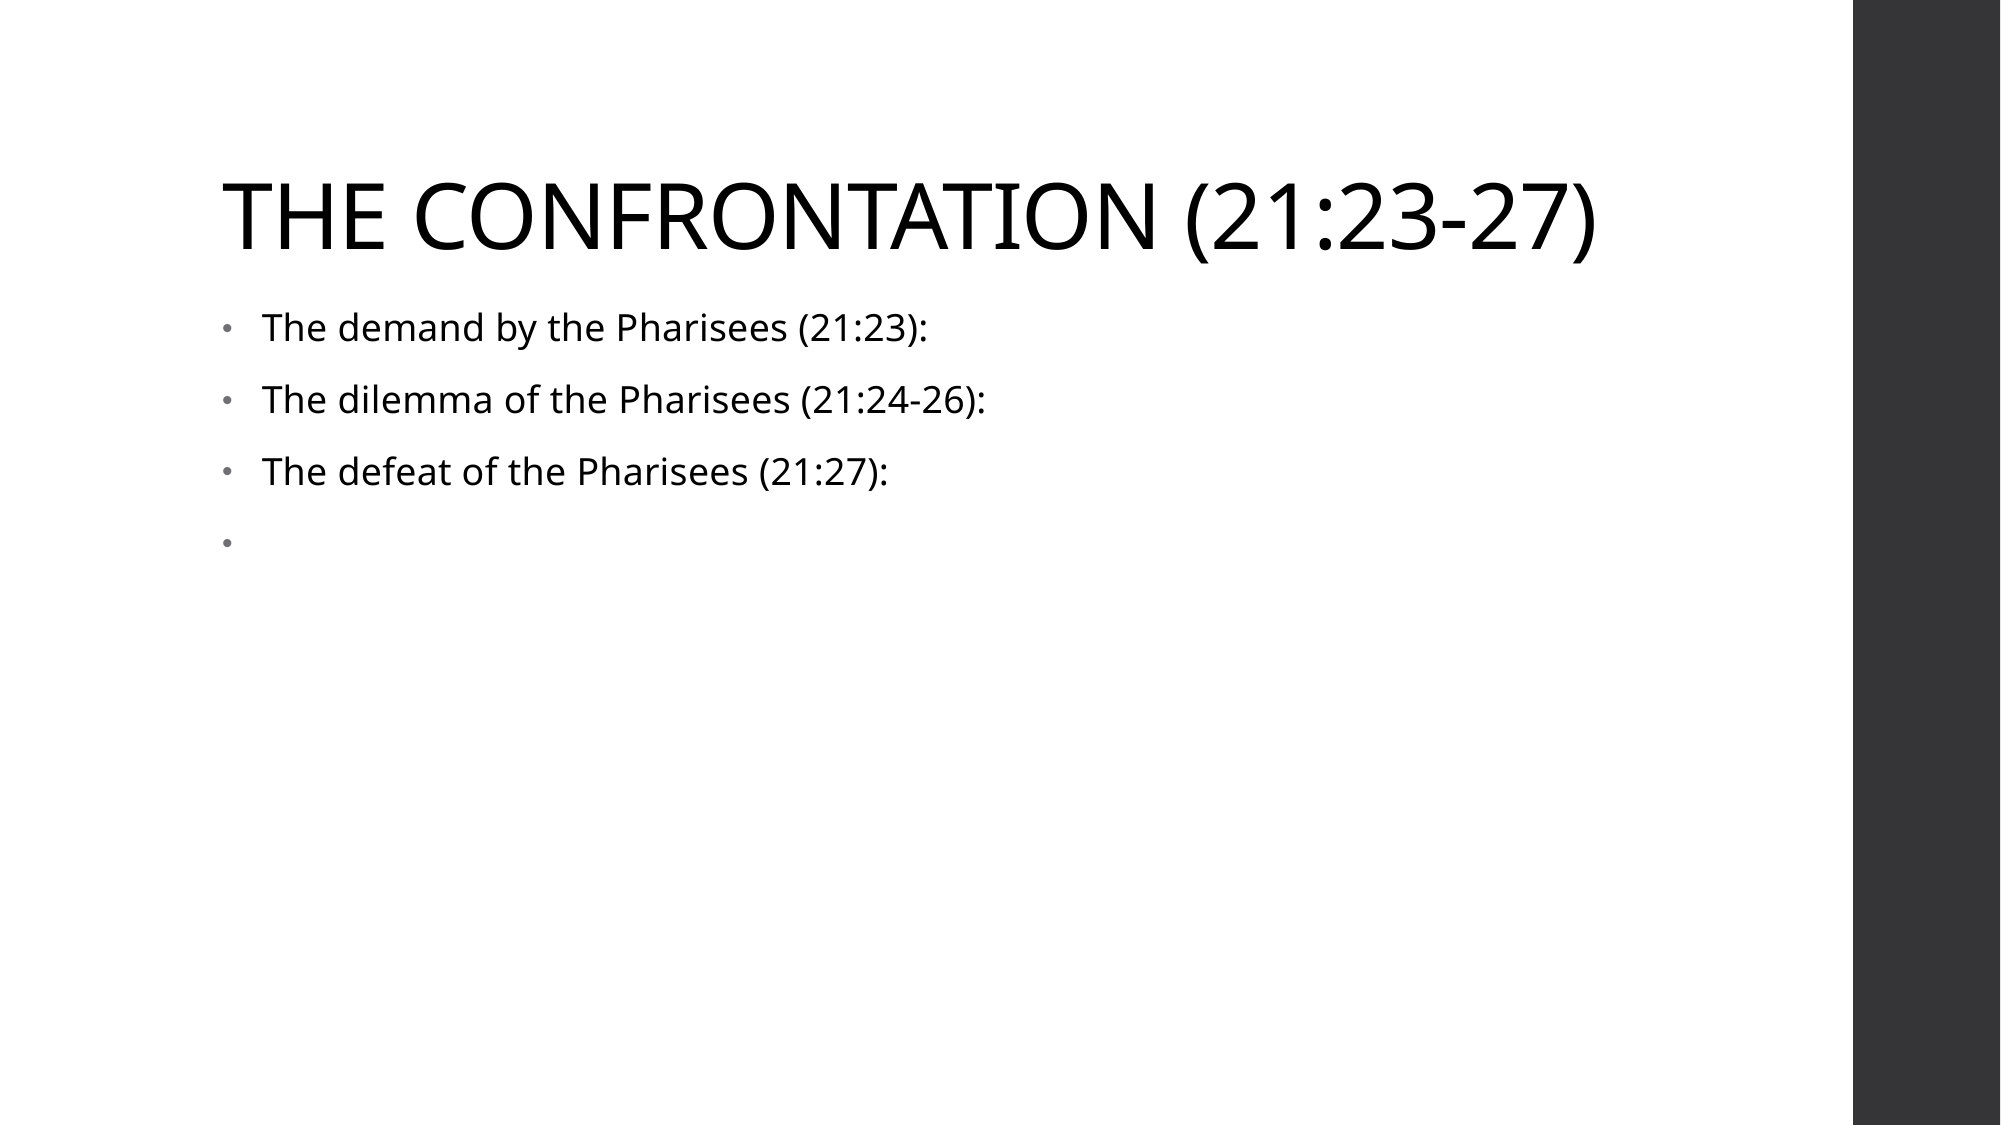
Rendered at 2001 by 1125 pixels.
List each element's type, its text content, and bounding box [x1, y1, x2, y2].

title THE CONFRONTATION (21:23-27) [206, 60, 1797, 278]
list The demand by the Pharisees (21:23): The dilemma of the Pharisees (21:24-26): The defeat of the Pharisees (21:27): [206, 299, 1617, 1014]
